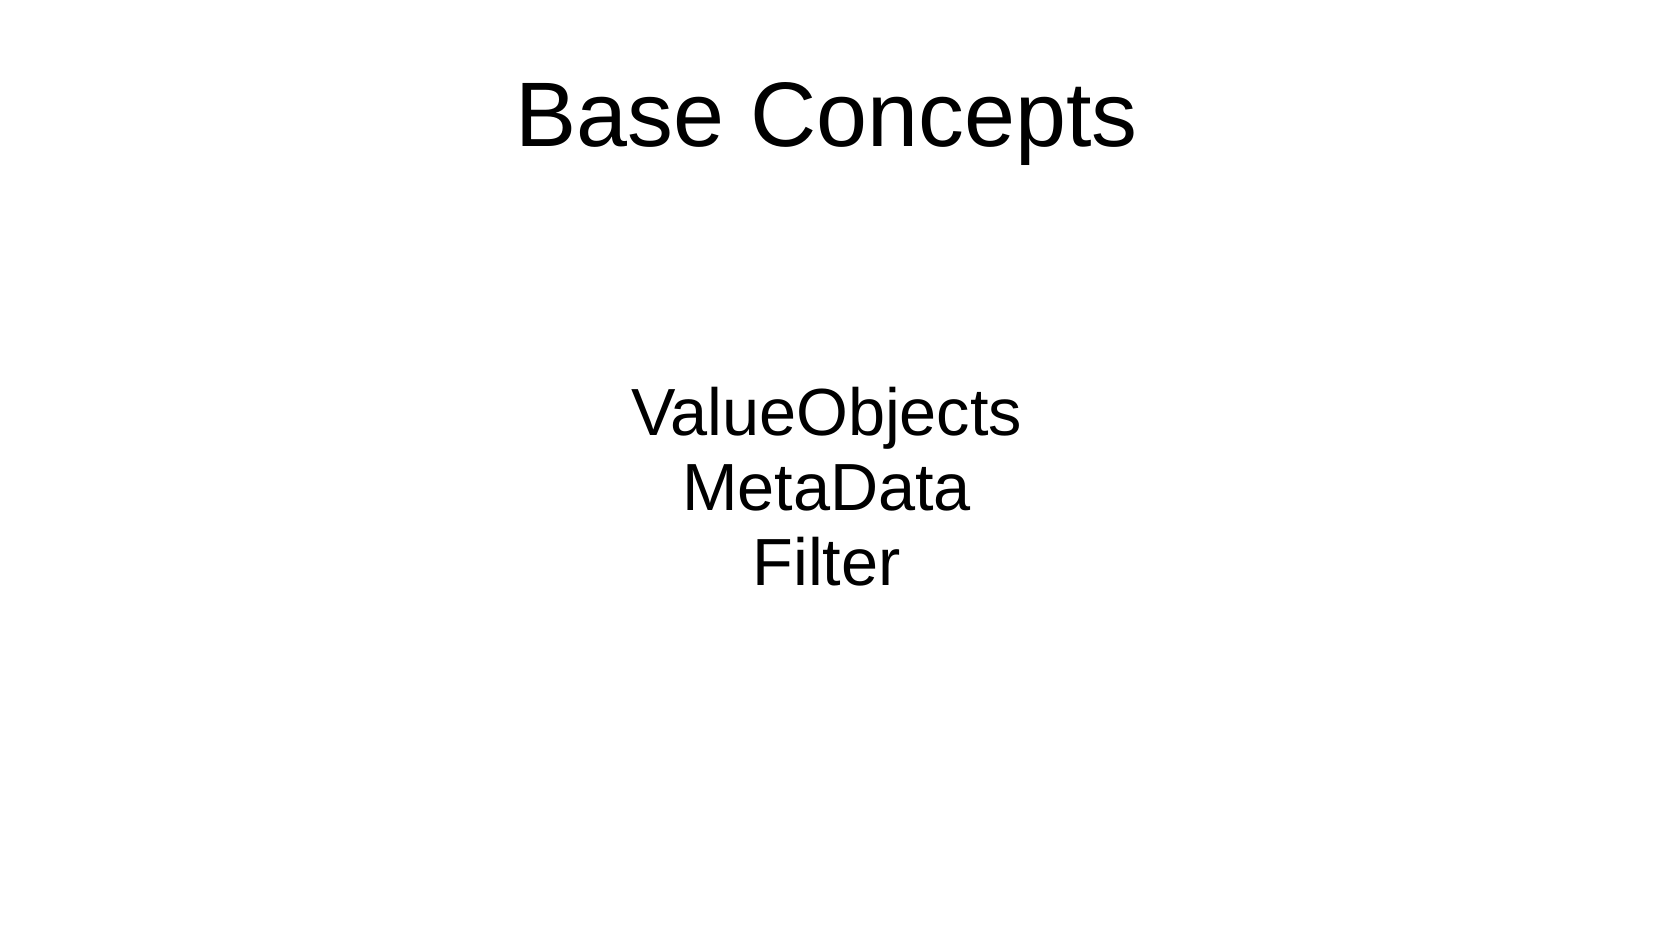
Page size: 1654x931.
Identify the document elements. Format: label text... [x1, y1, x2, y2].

title Base Concepts [82, 37, 1571, 193]
subtitle ValueObjects MetaData Filter [82, 217, 1571, 758]
